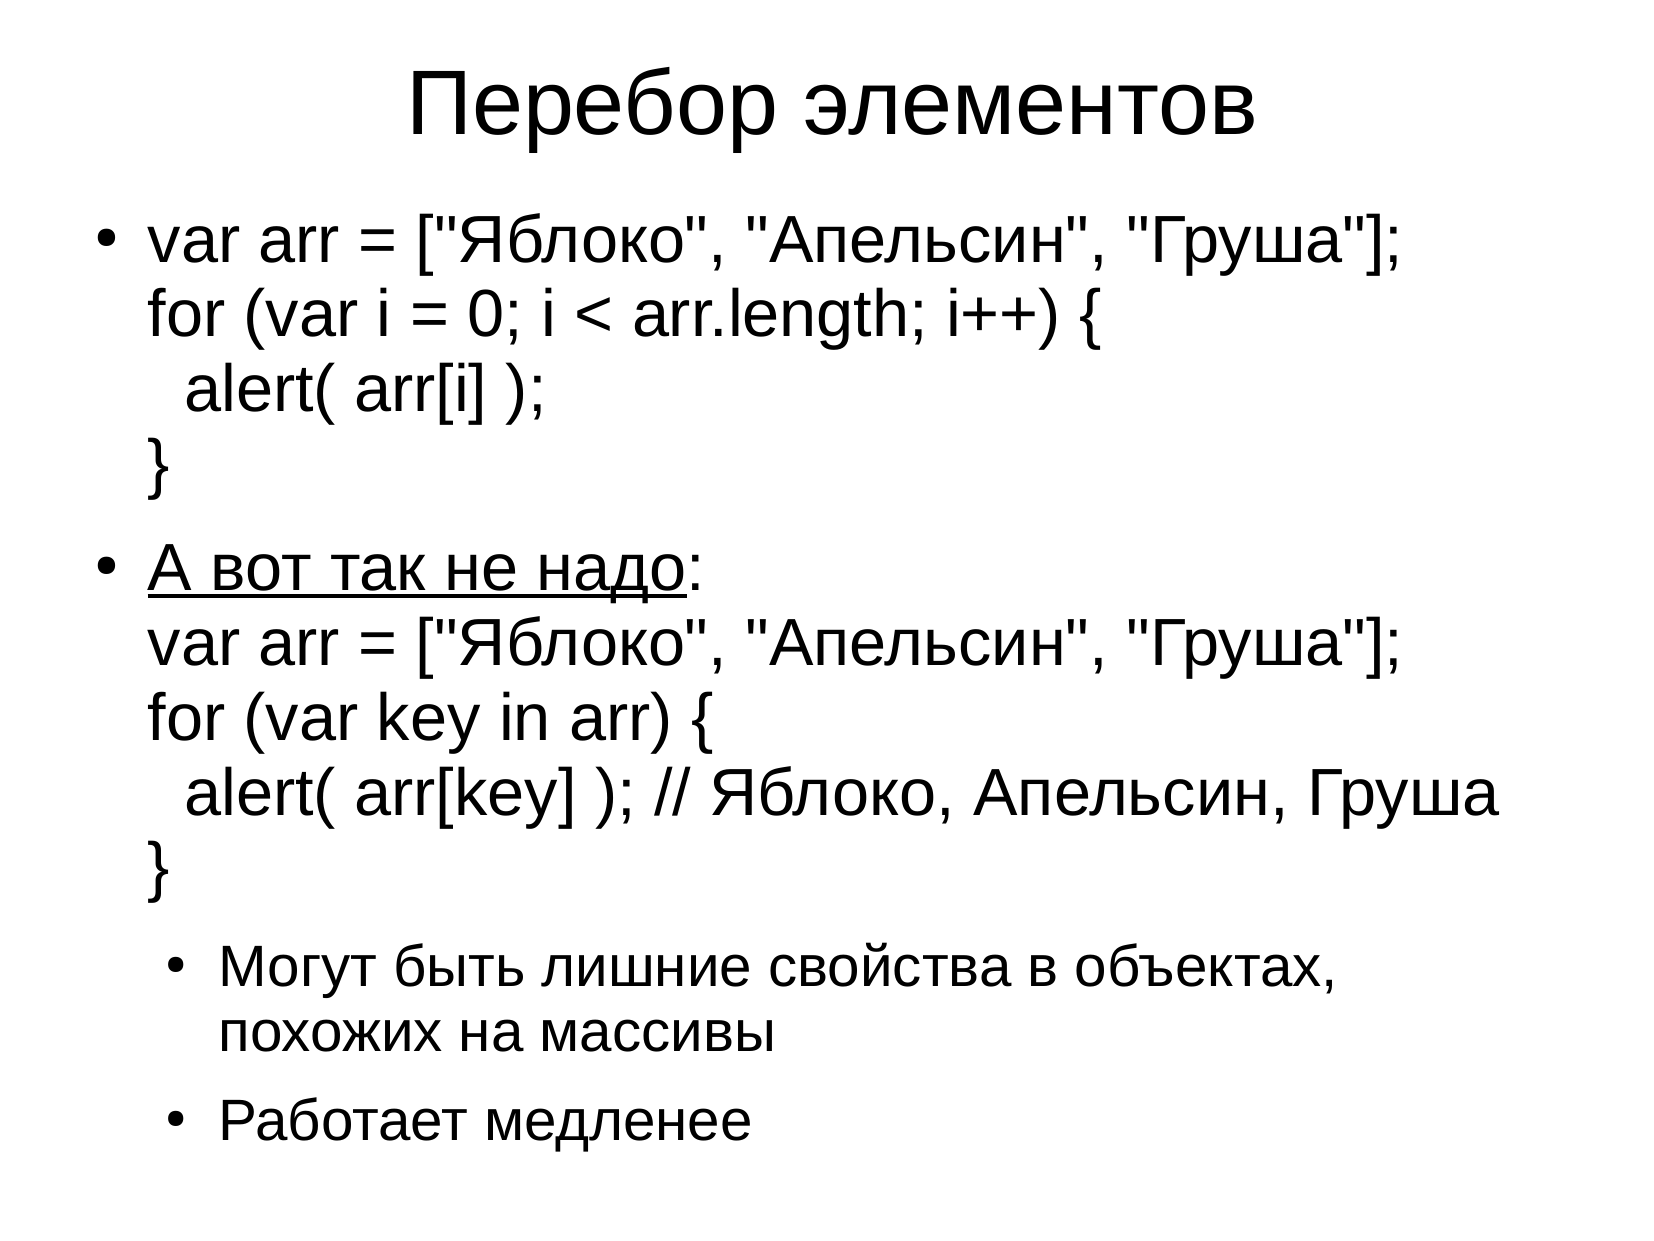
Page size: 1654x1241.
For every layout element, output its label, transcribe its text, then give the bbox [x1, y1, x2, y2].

title Перебор элементов [88, 0, 1577, 207]
list var arr = ["Яблоко", "Апельсин", "Груша"]; for (var i = 0; i < arr.length; i++) { alert( arr[i] ); } А вот так не надо: var arr = ["Яблоко", "Апельсин", "Груша"]; for (var key in arr) { alert( arr[key] ); // Яблоко, Апельсин, Груша } Могут быть лишние свойства в объектах, похожих на массивы Работает медленее [76, 201, 1565, 1152]
